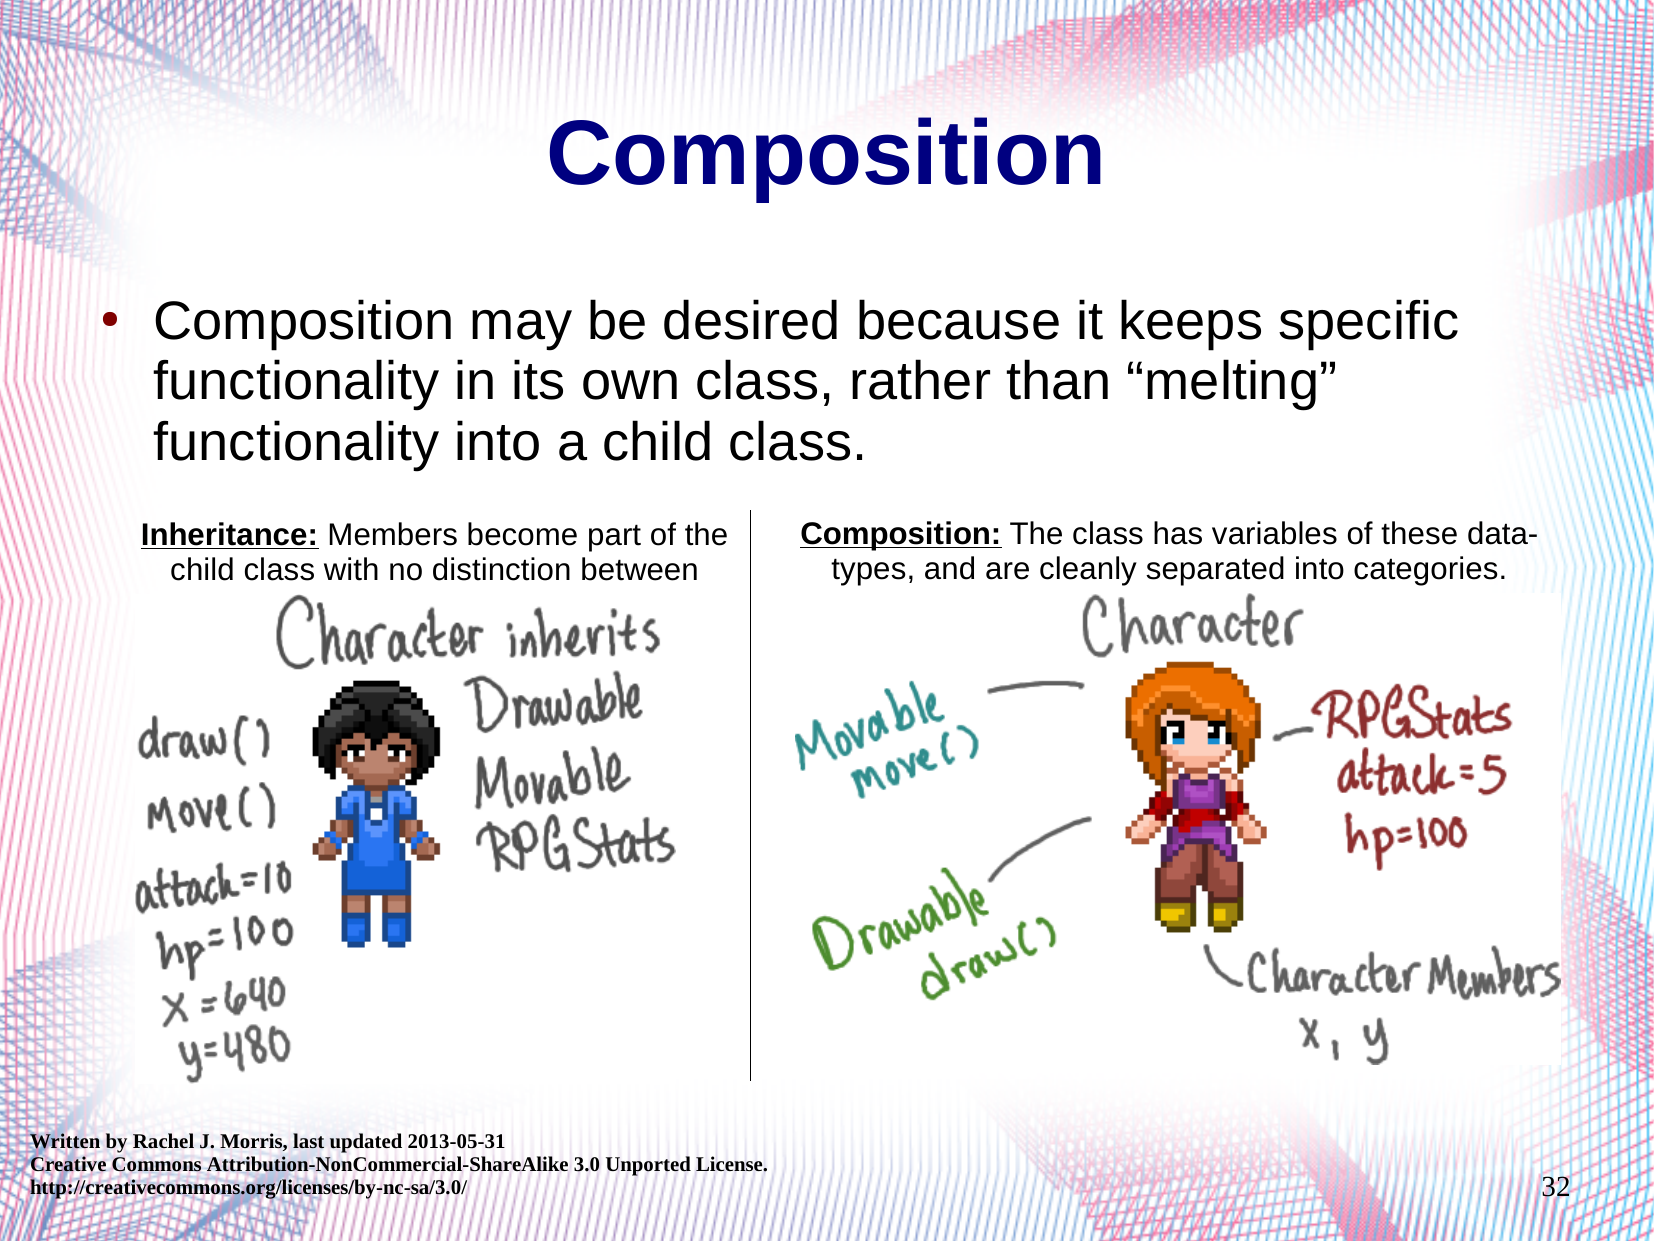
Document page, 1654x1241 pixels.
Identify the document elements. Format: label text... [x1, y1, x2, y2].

title Composition [82, 49, 1571, 257]
list Composition may be desired because it keeps specific functionality in its own class, rather than “melting” functionality into a child class. [82, 290, 1571, 472]
text_box Composition: The class has variables of these data-types, and are cleanly separated into categories. [780, 509, 1561, 594]
text_box Inheritance: Members become part of the child class with no distinction between [120, 510, 750, 595]
picture [0, 0, 1654, 1241]
